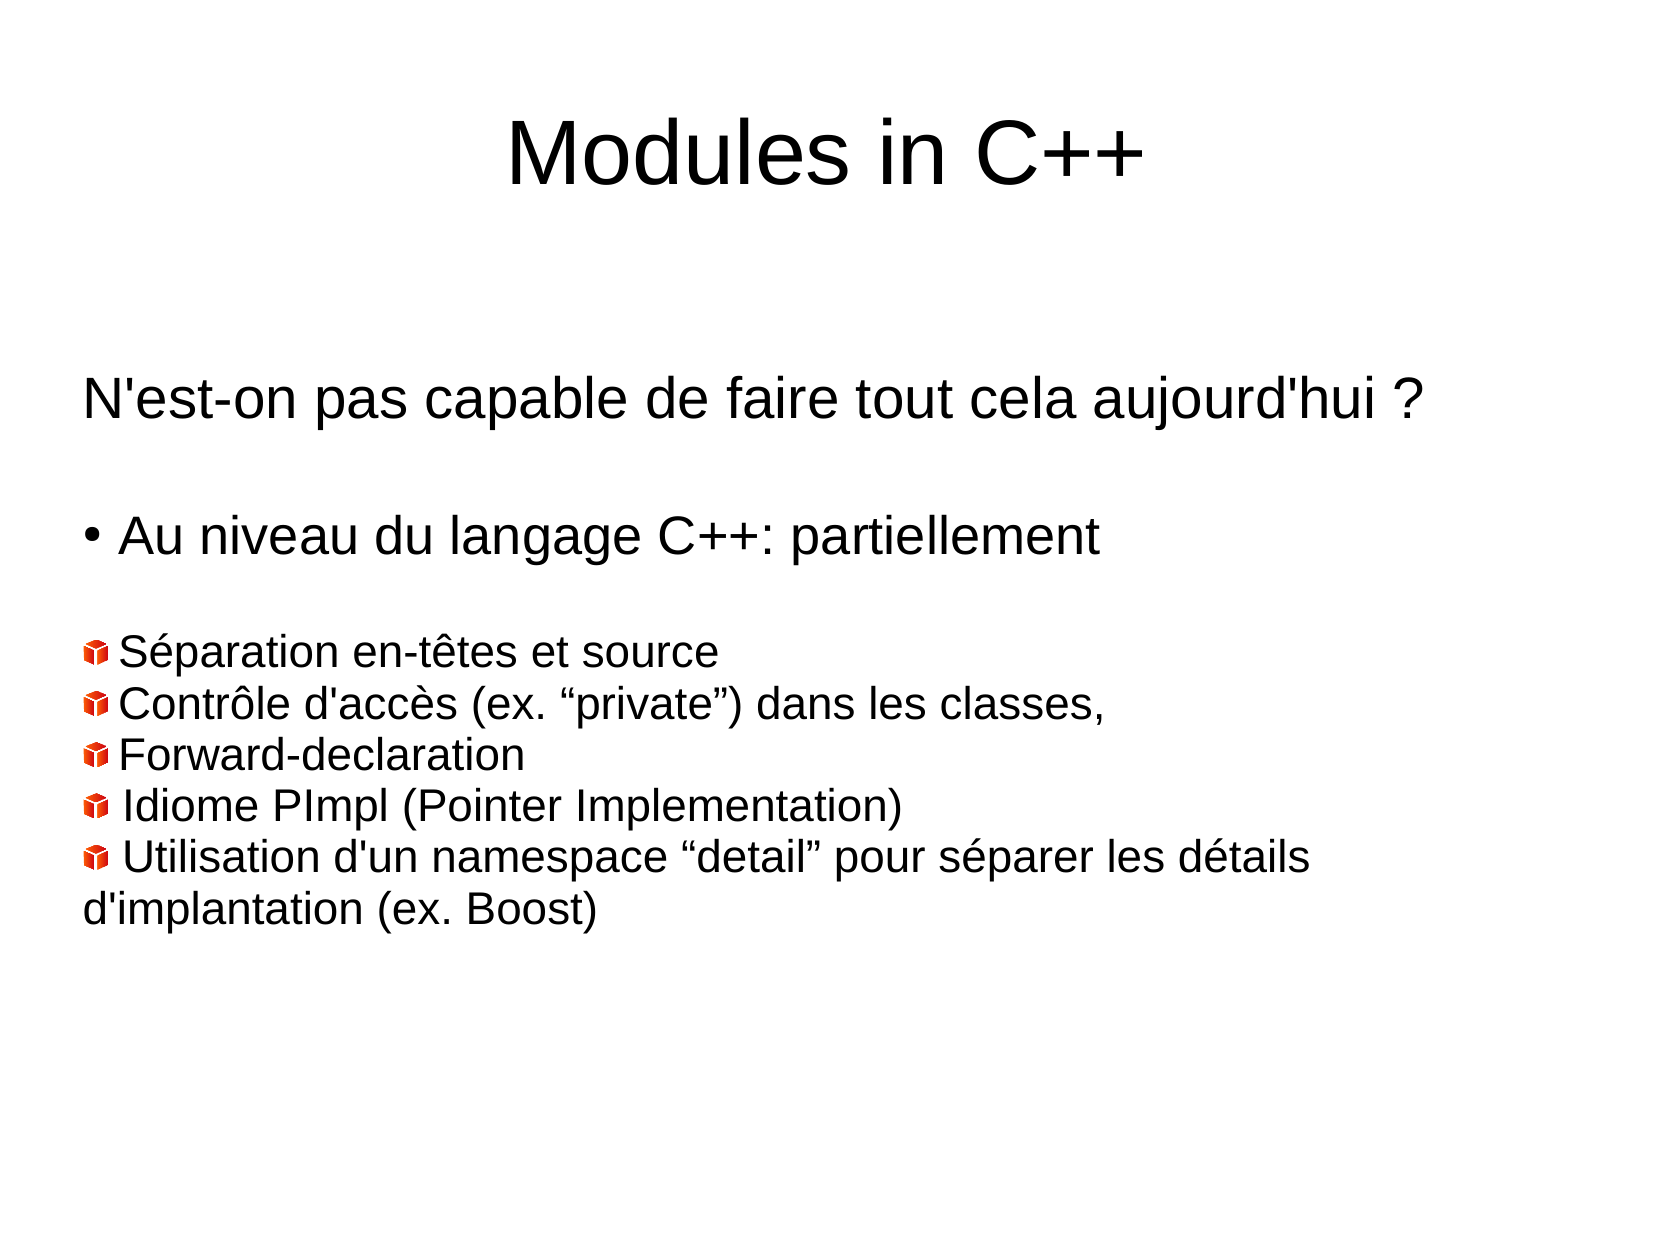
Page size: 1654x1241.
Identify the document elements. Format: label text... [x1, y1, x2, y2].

subtitle N'est-on pas capable de faire tout cela aujourd'hui ? Au niveau du langage C++: partiellement Séparation en-têtes et source Contrôle d'accès (ex. “private”) dans les classes, Forward-declaration Idiome PImpl (Pointer Implementation) Utilisation d'un namespace “detail” pour séparer les détails d'implantation (ex. Boost) [82, 290, 1571, 1010]
title Modules in C++ [82, 49, 1571, 257]
